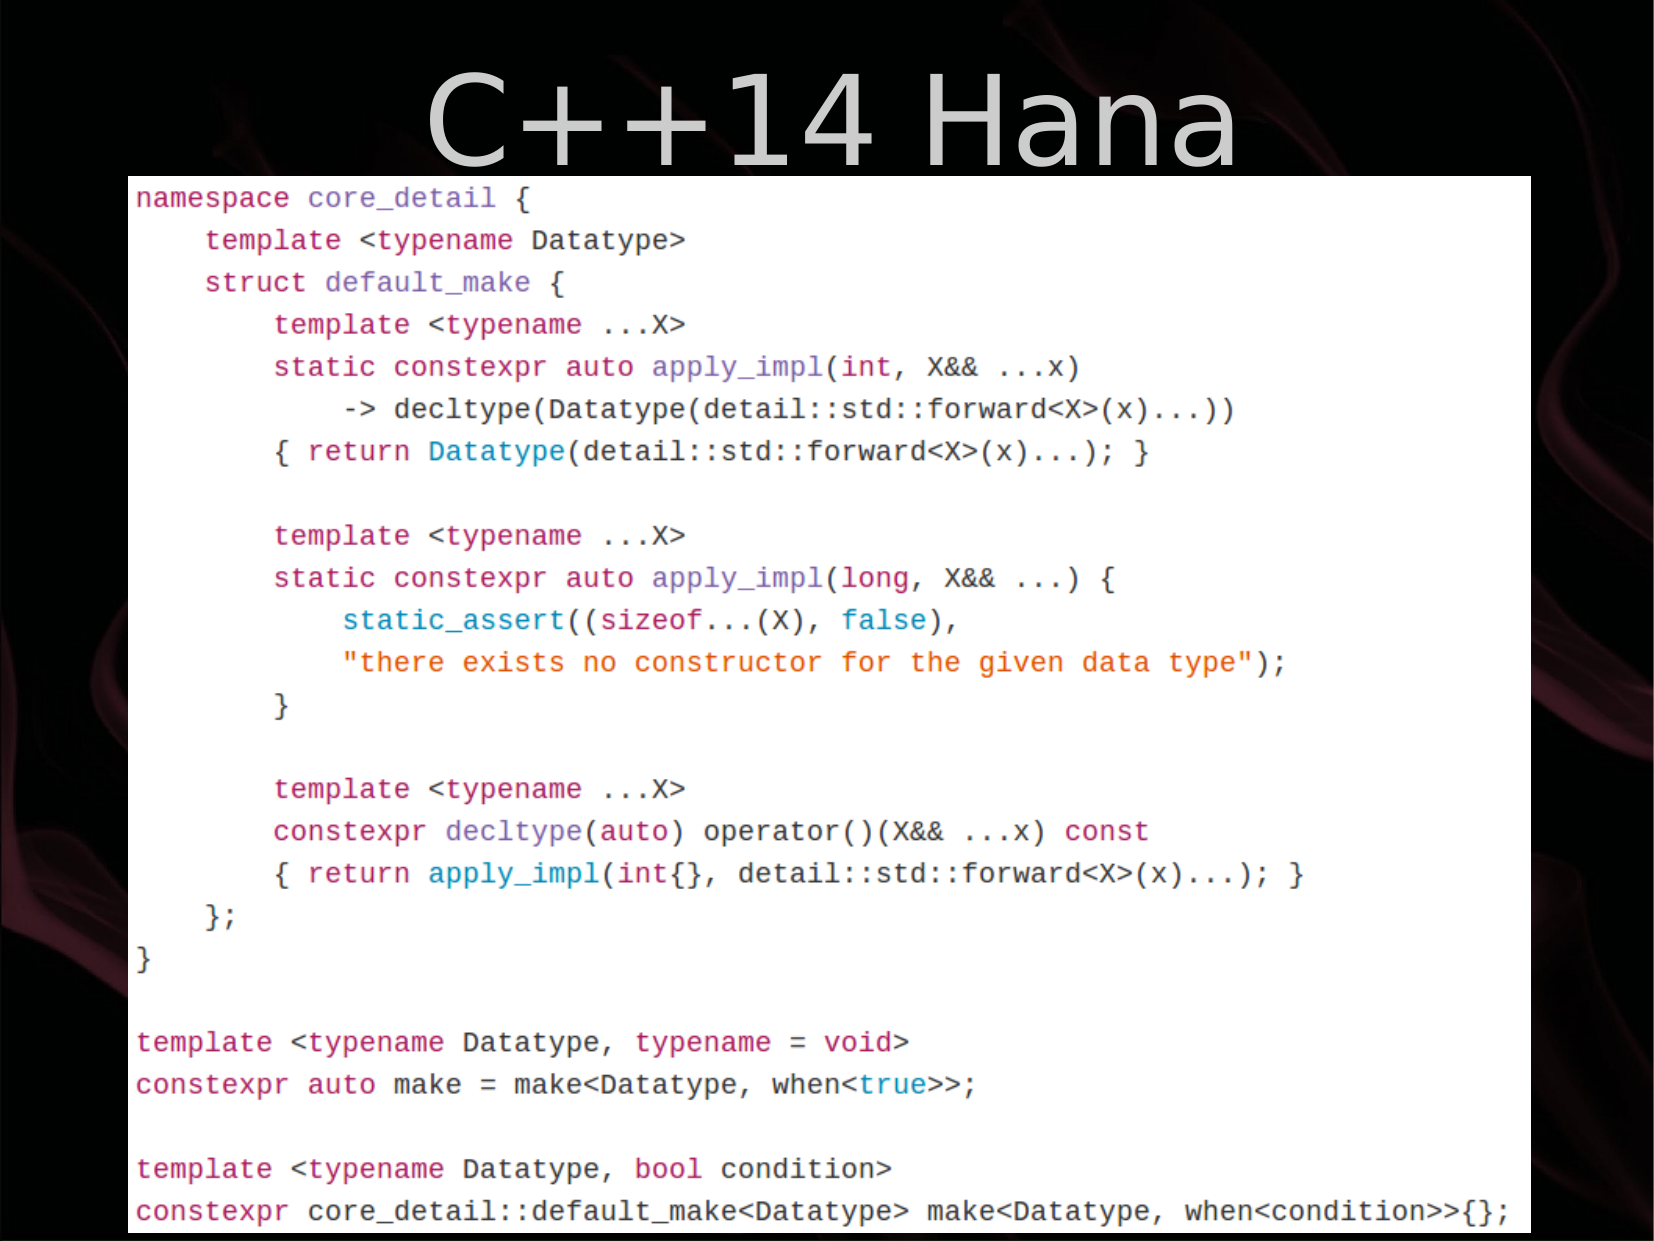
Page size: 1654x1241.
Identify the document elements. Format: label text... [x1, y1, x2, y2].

title C++14 Hana [90, 45, 1579, 200]
picture [0, 0, 1654, 1241]
